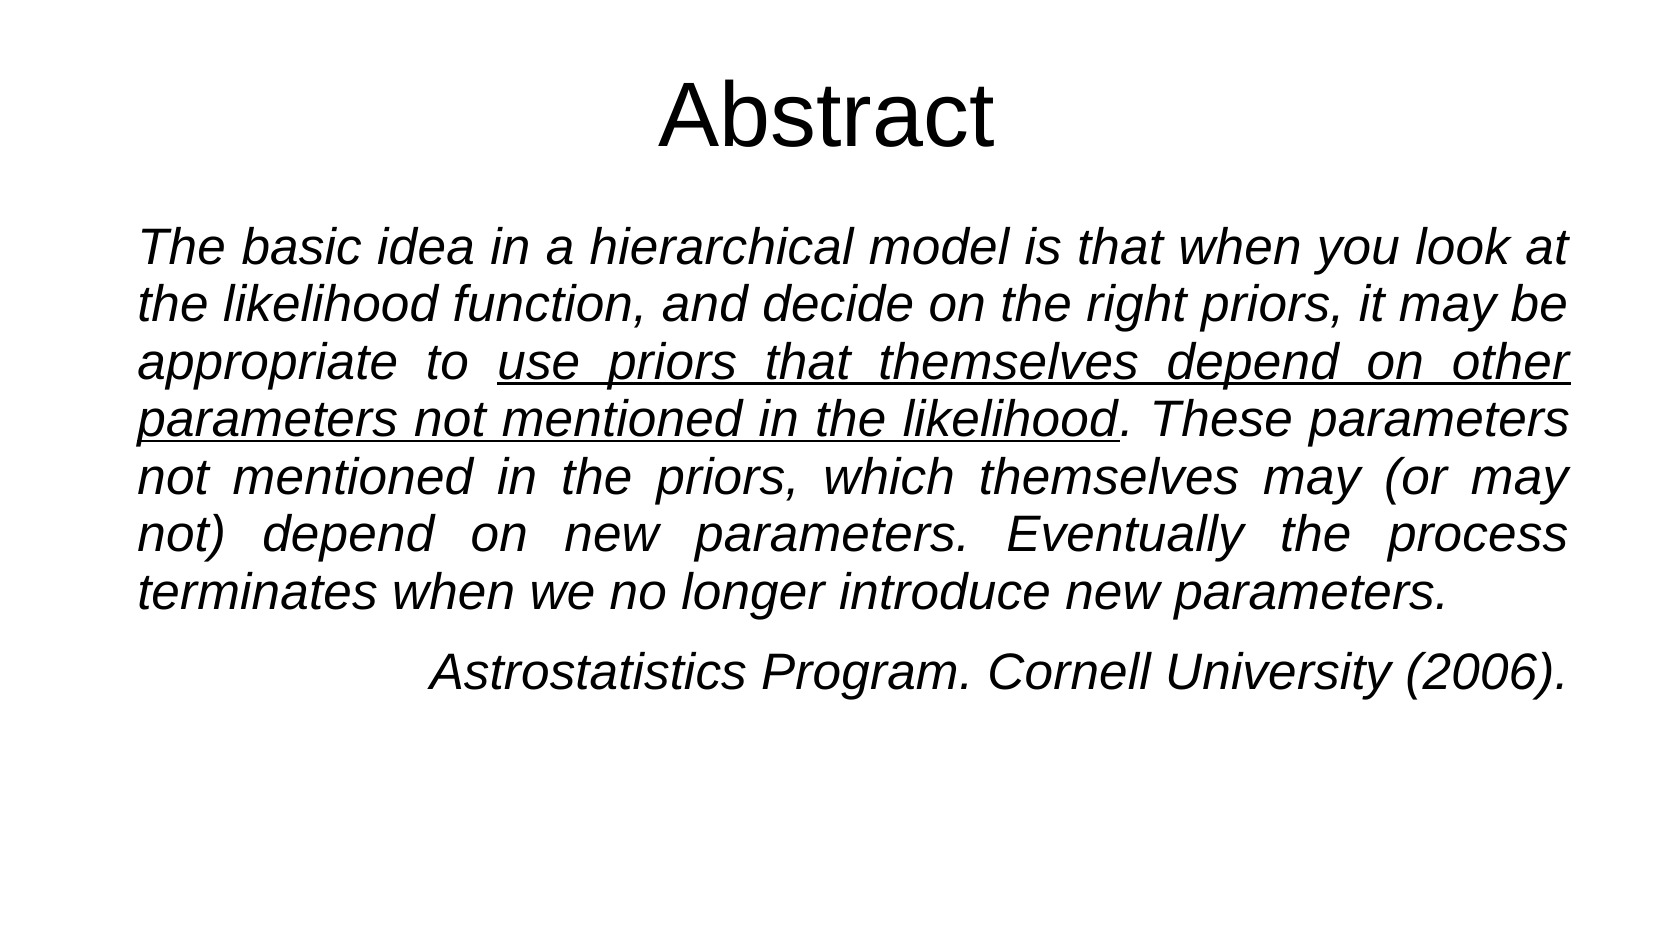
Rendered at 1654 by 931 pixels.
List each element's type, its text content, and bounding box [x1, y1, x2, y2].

title Abstract [82, 37, 1571, 193]
list The basic idea in a hierarchical model is that when you look at the likelihood function, and decide on the right priors, it may be appropriate to use priors that themselves depend on other parameters not mentioned in the likelihood. These parameters not mentioned in the priors, which themselves may (or may not) depend on new parameters. Eventually the process terminates when we no longer introduce new parameters. Astrostatistics Program. Cornell University (2006). [82, 217, 1571, 758]
